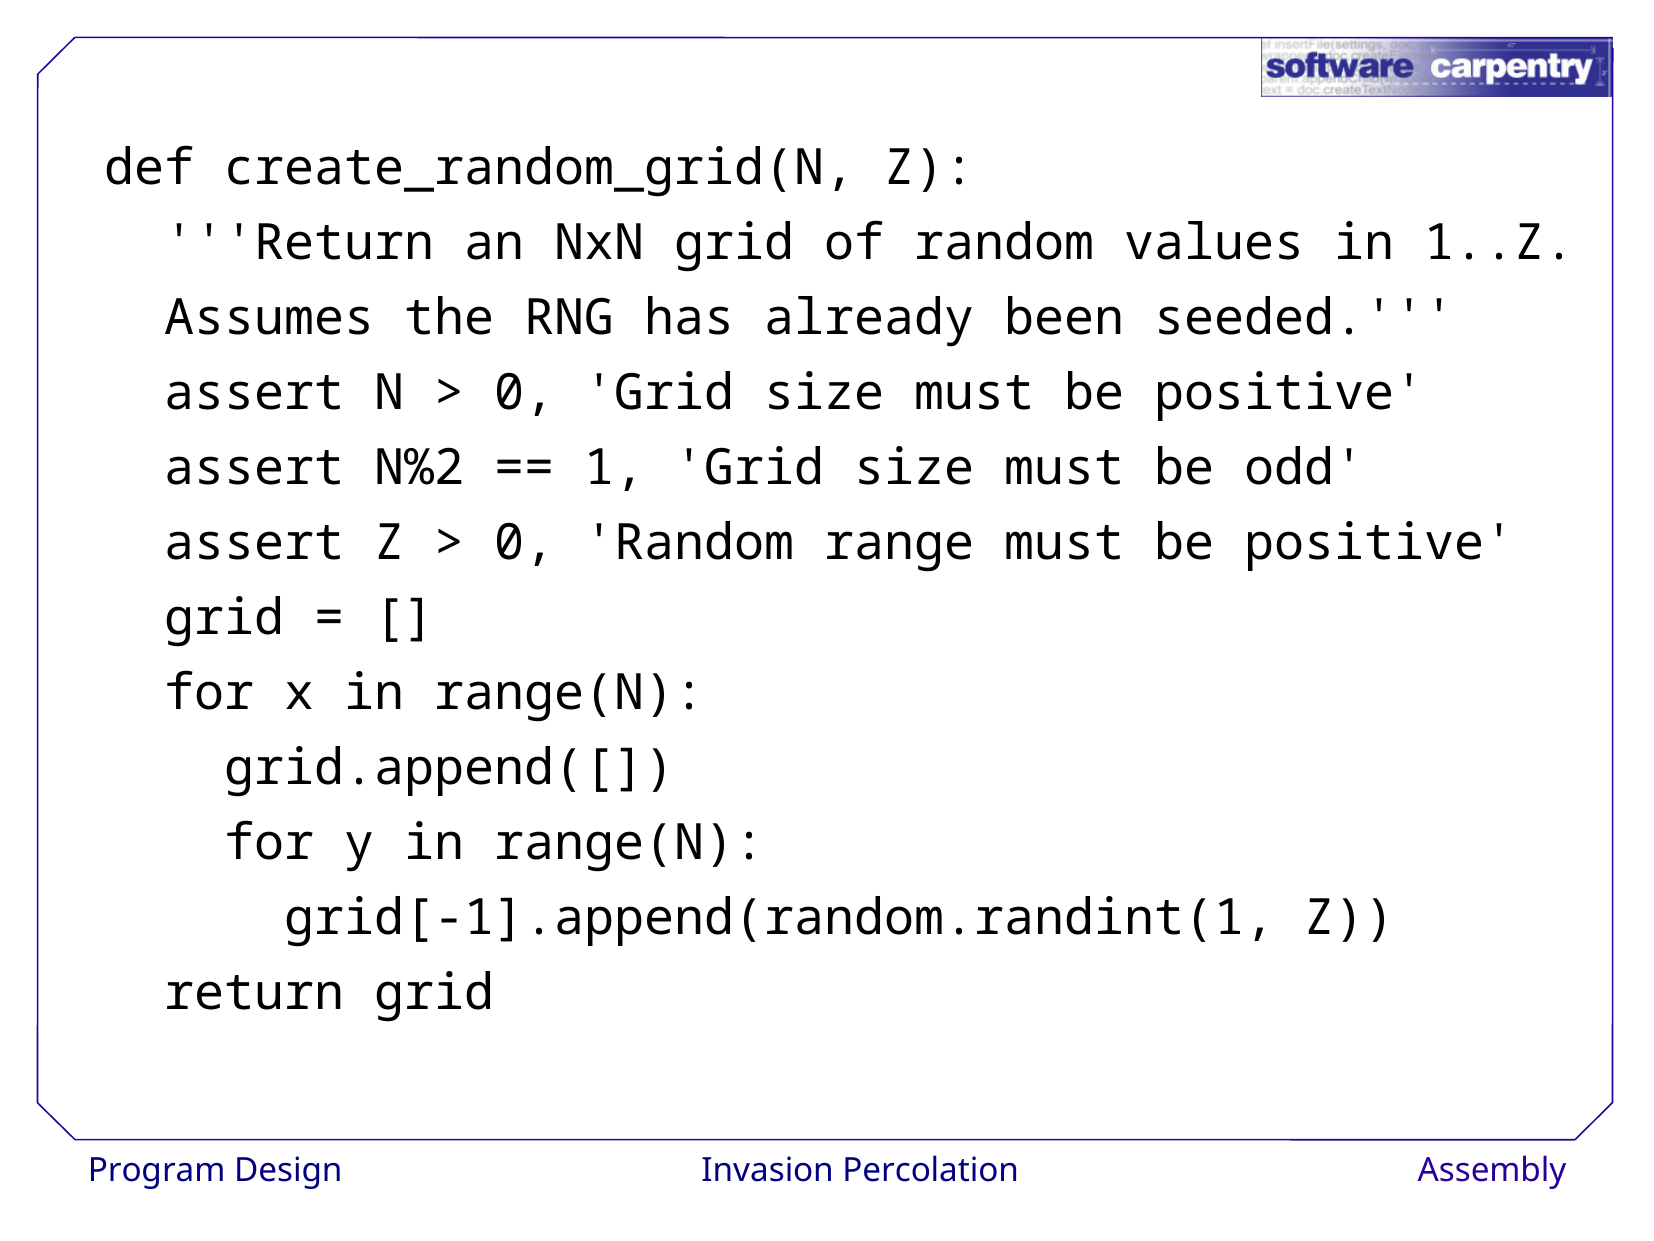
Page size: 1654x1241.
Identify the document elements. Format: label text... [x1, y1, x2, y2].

picture [1261, 39, 1613, 97]
text_box def create_random_grid(N, Z): '''Return an NxN grid of random values in 1..Z. Assumes the RNG has already been seeded.''' assert N > 0, 'Grid size must be positive' assert N%2 == 1, 'Grid size must be odd' assert Z > 0, 'Random range must be positive' grid = [] for x in range(N): grid.append([]) for y in range(N): grid[-1].append(random.randint(1, Z)) return grid [89, 112, 1508, 1055]
